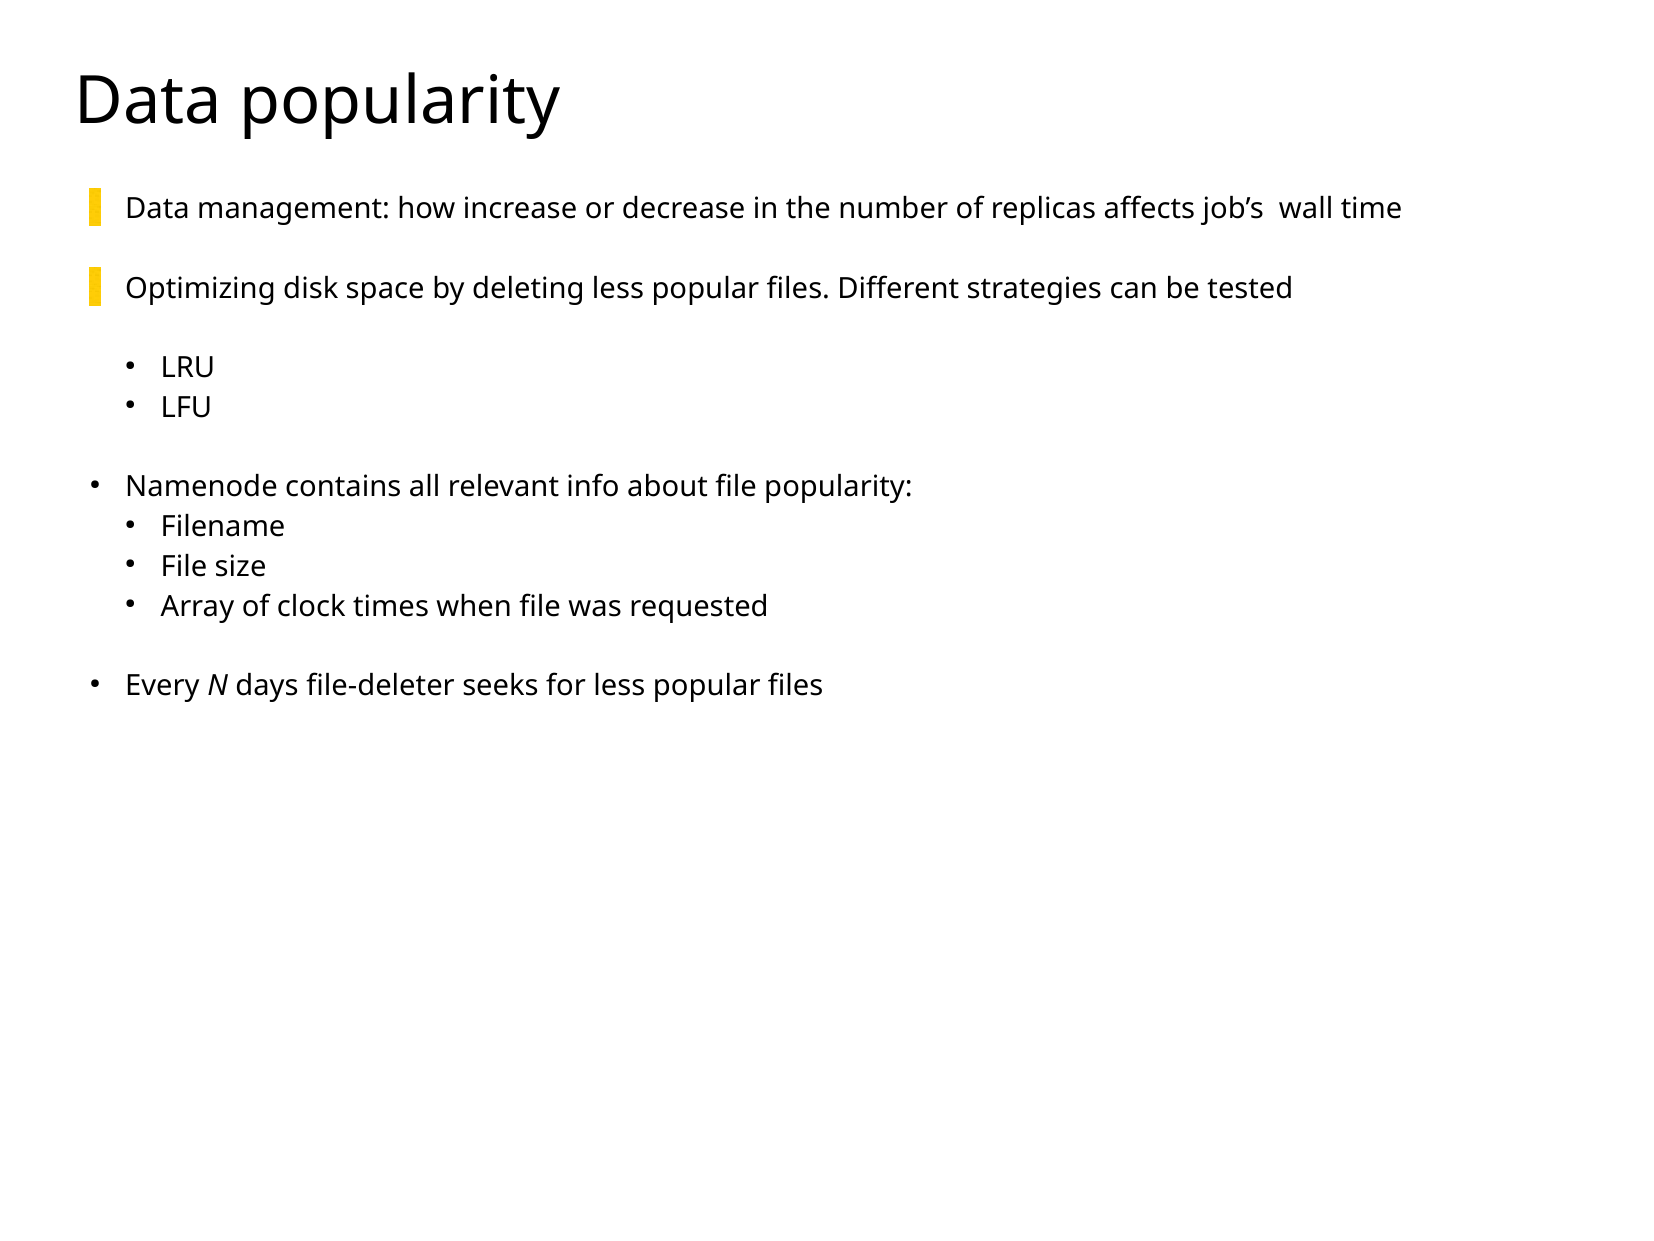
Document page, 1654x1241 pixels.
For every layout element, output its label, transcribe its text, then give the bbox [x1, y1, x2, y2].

text_box Data management: how increase or decrease in the number of replicas affects job’s wall time Optimizing disk space by deleting less popular files. Different strategies can be tested LRU LFU Namenode contains all relevant info about file popularity: Filename File size Array of clock times when file was requested Every N days file-deleter seeks for less popular files [75, 180, 1606, 803]
text_box Data popularity [60, 45, 1591, 143]
